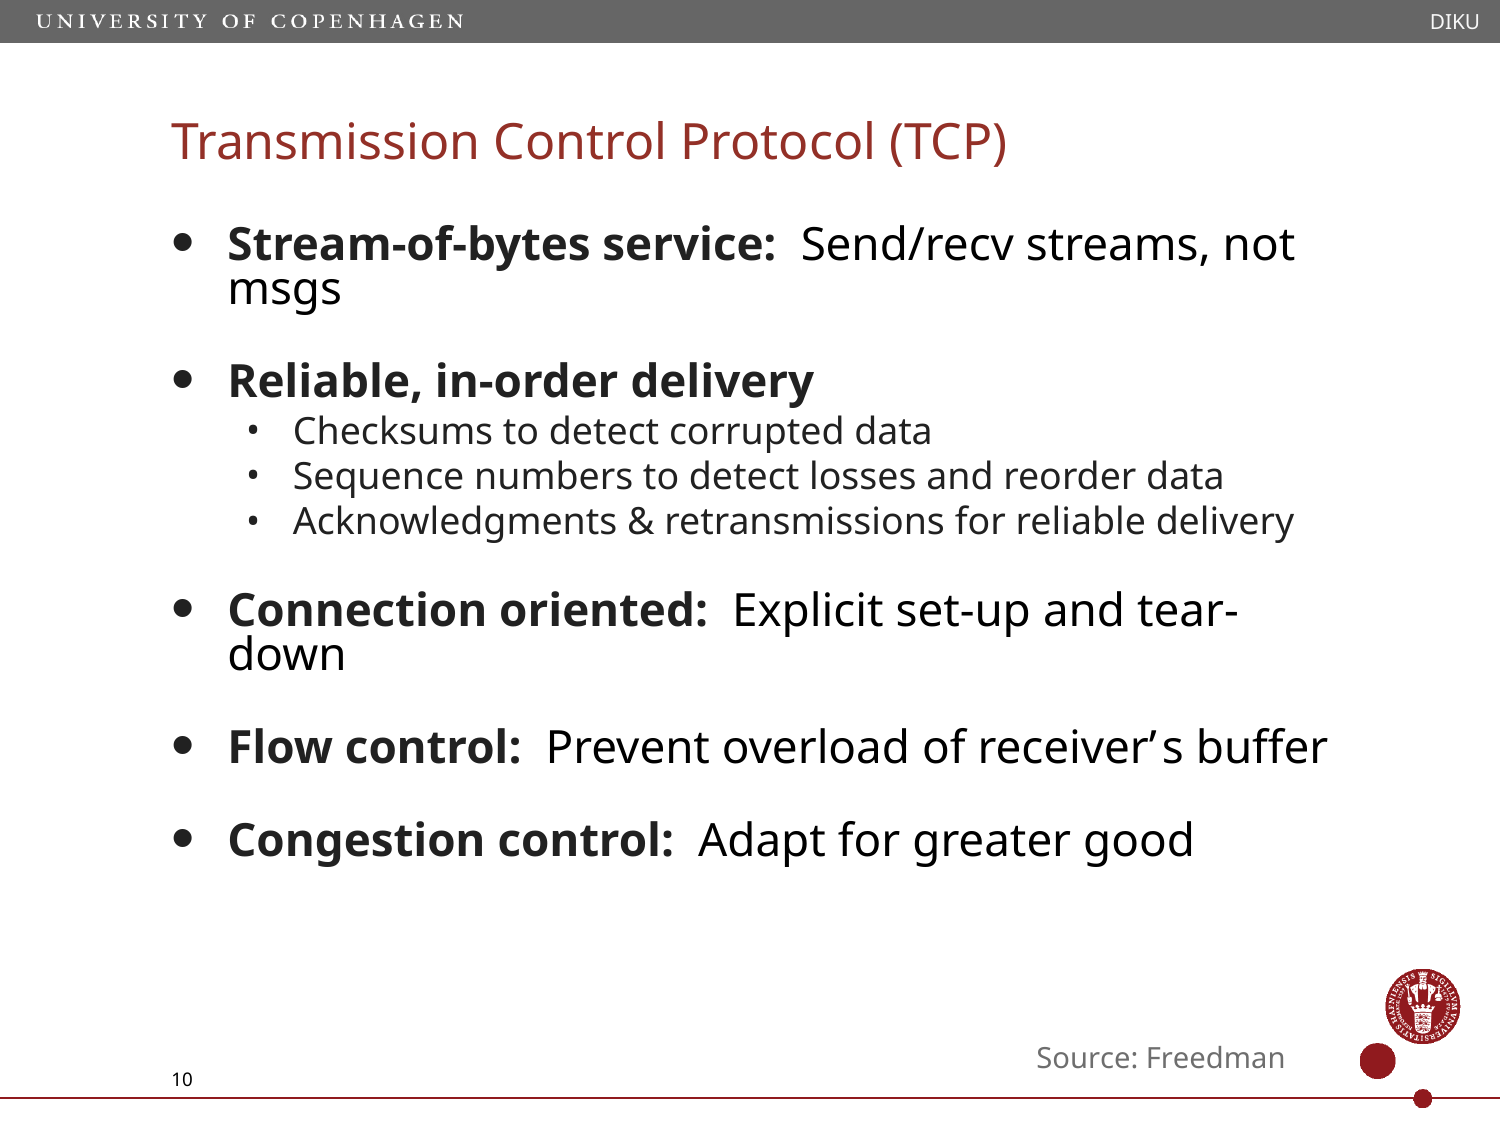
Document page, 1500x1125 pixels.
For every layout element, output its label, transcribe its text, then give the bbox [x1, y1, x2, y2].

picture [0, 910, 1500, 1122]
text_box DIKU [469, 0, 1495, 43]
text_box Source: Freedman [1021, 1031, 1341, 1083]
title Transmission Control Protocol (TCP) [171, 75, 1329, 171]
list Stream-of-bytes service: Send/recv streams, not msgs Reliable, in-order delivery Checksums to detect corrupted data Sequence numbers to detect losses and reorder data Acknowledgments & retransmissions for reliable delivery Connection oriented: Explicit set-up and tear-down Flow control: Prevent overload of receiver’s buffer Congestion control: Adapt for greater good [171, 225, 1329, 900]
text_box <number> [171, 1067, 522, 1092]
